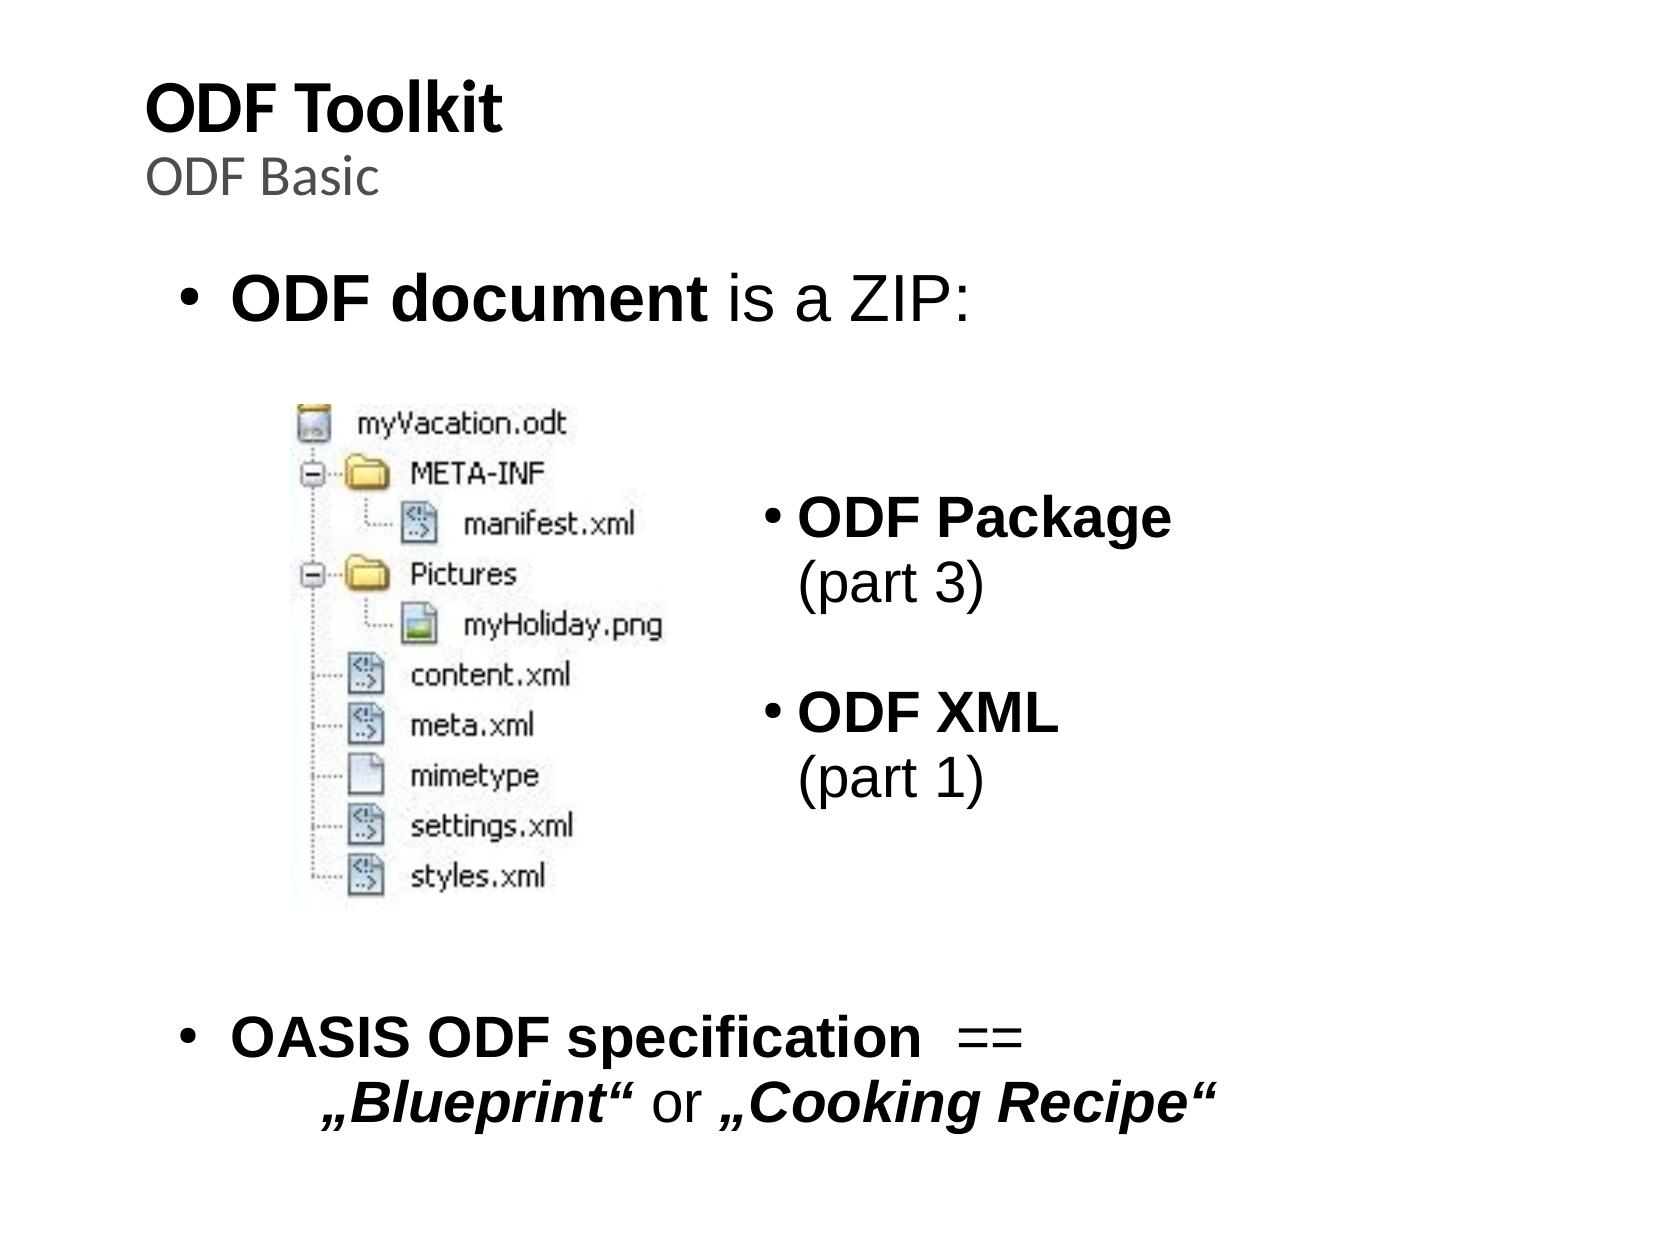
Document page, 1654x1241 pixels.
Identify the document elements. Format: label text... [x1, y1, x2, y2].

title ODF Toolkit ODF Basic [145, 67, 1388, 220]
picture [290, 404, 721, 910]
text_box ODF document is a ZIP: ODF Package (part 3) ODF XML (part 1) OASIS ODF specification == „Blueprint“ or „Cooking Recipe“ [145, 253, 1423, 1241]
